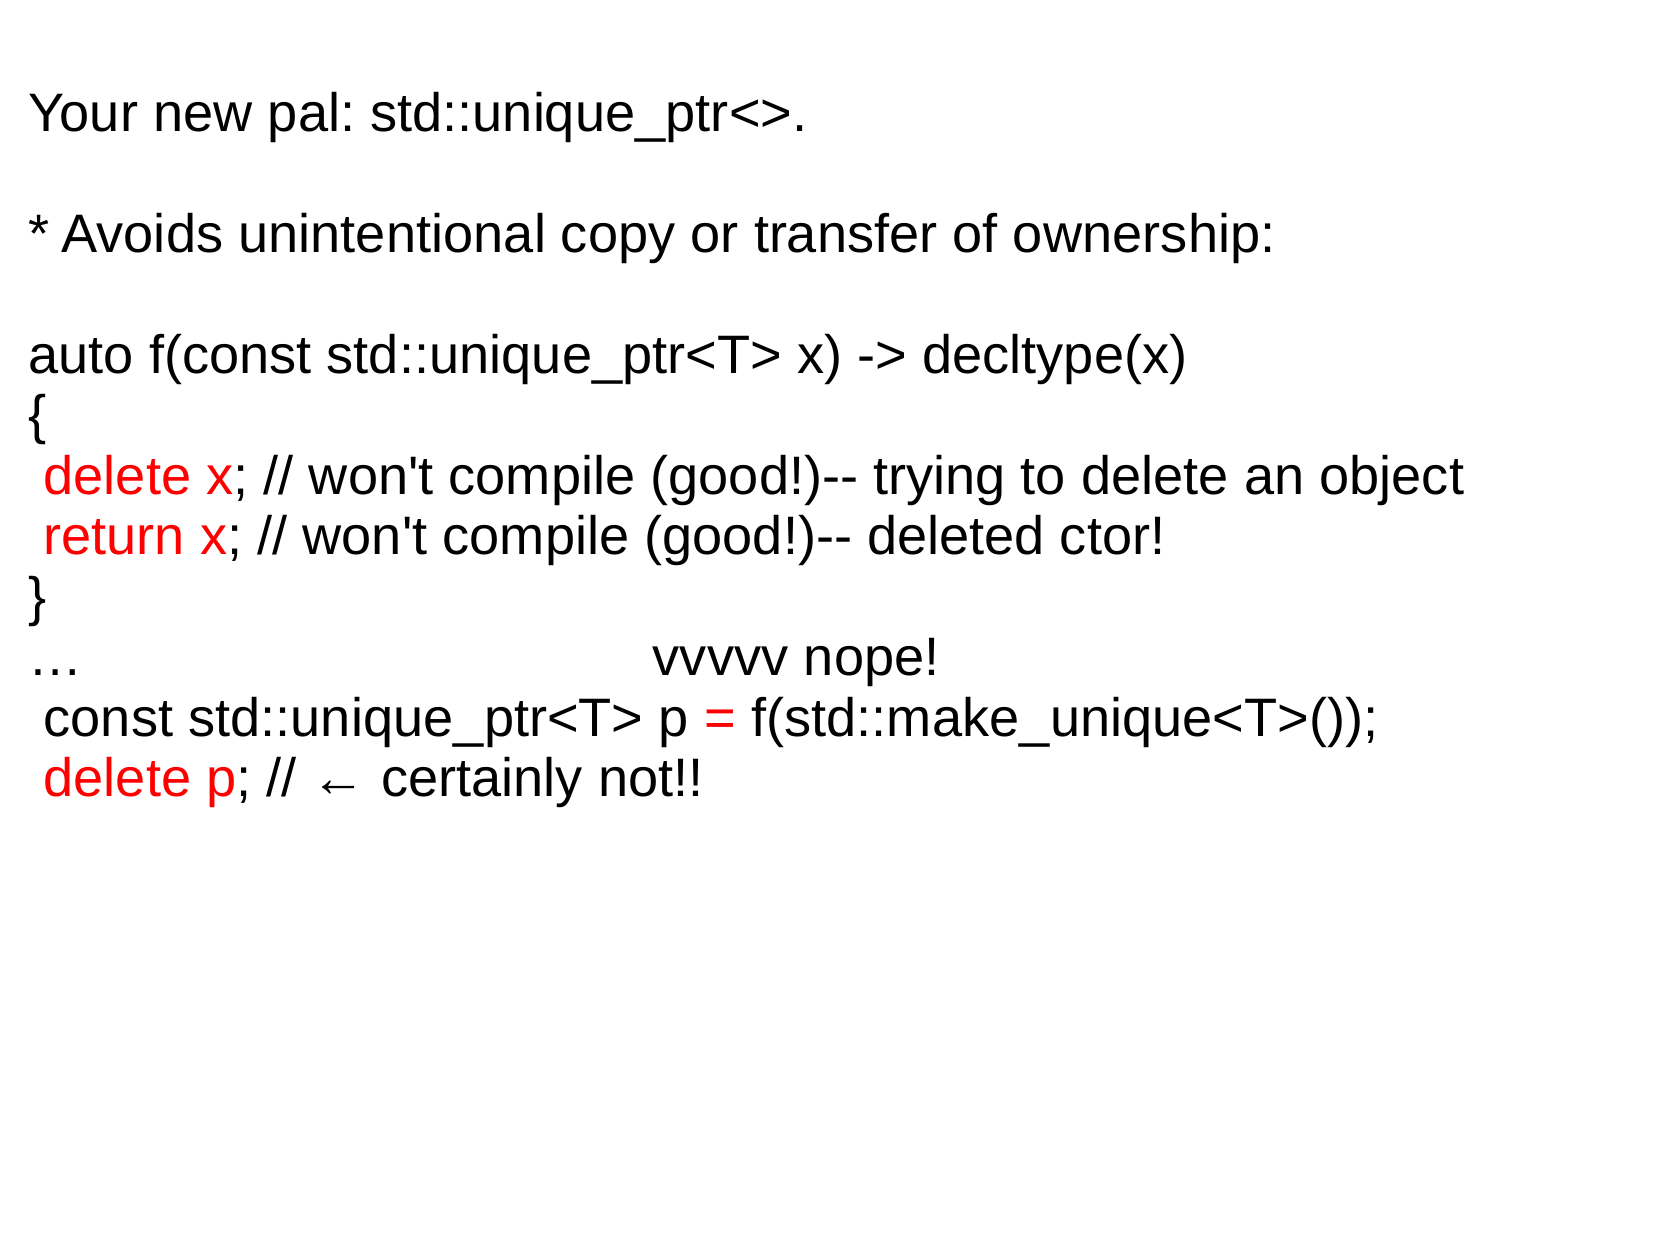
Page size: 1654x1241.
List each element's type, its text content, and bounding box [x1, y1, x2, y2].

text_box Your new pal: std::unique_ptr<>. * Avoids unintentional copy or transfer of ownership: auto f(const std::unique_ptr<T> x) -> decltype(x) { delete x; // won't compile (good!)-- trying to delete an object return x; // won't compile (good!)-- deleted ctor! } … vvvvv nope! const std::unique_ptr<T> p = f(std::make_unique<T>()); delete p; // ← certainly not!! [13, 74, 1481, 937]
